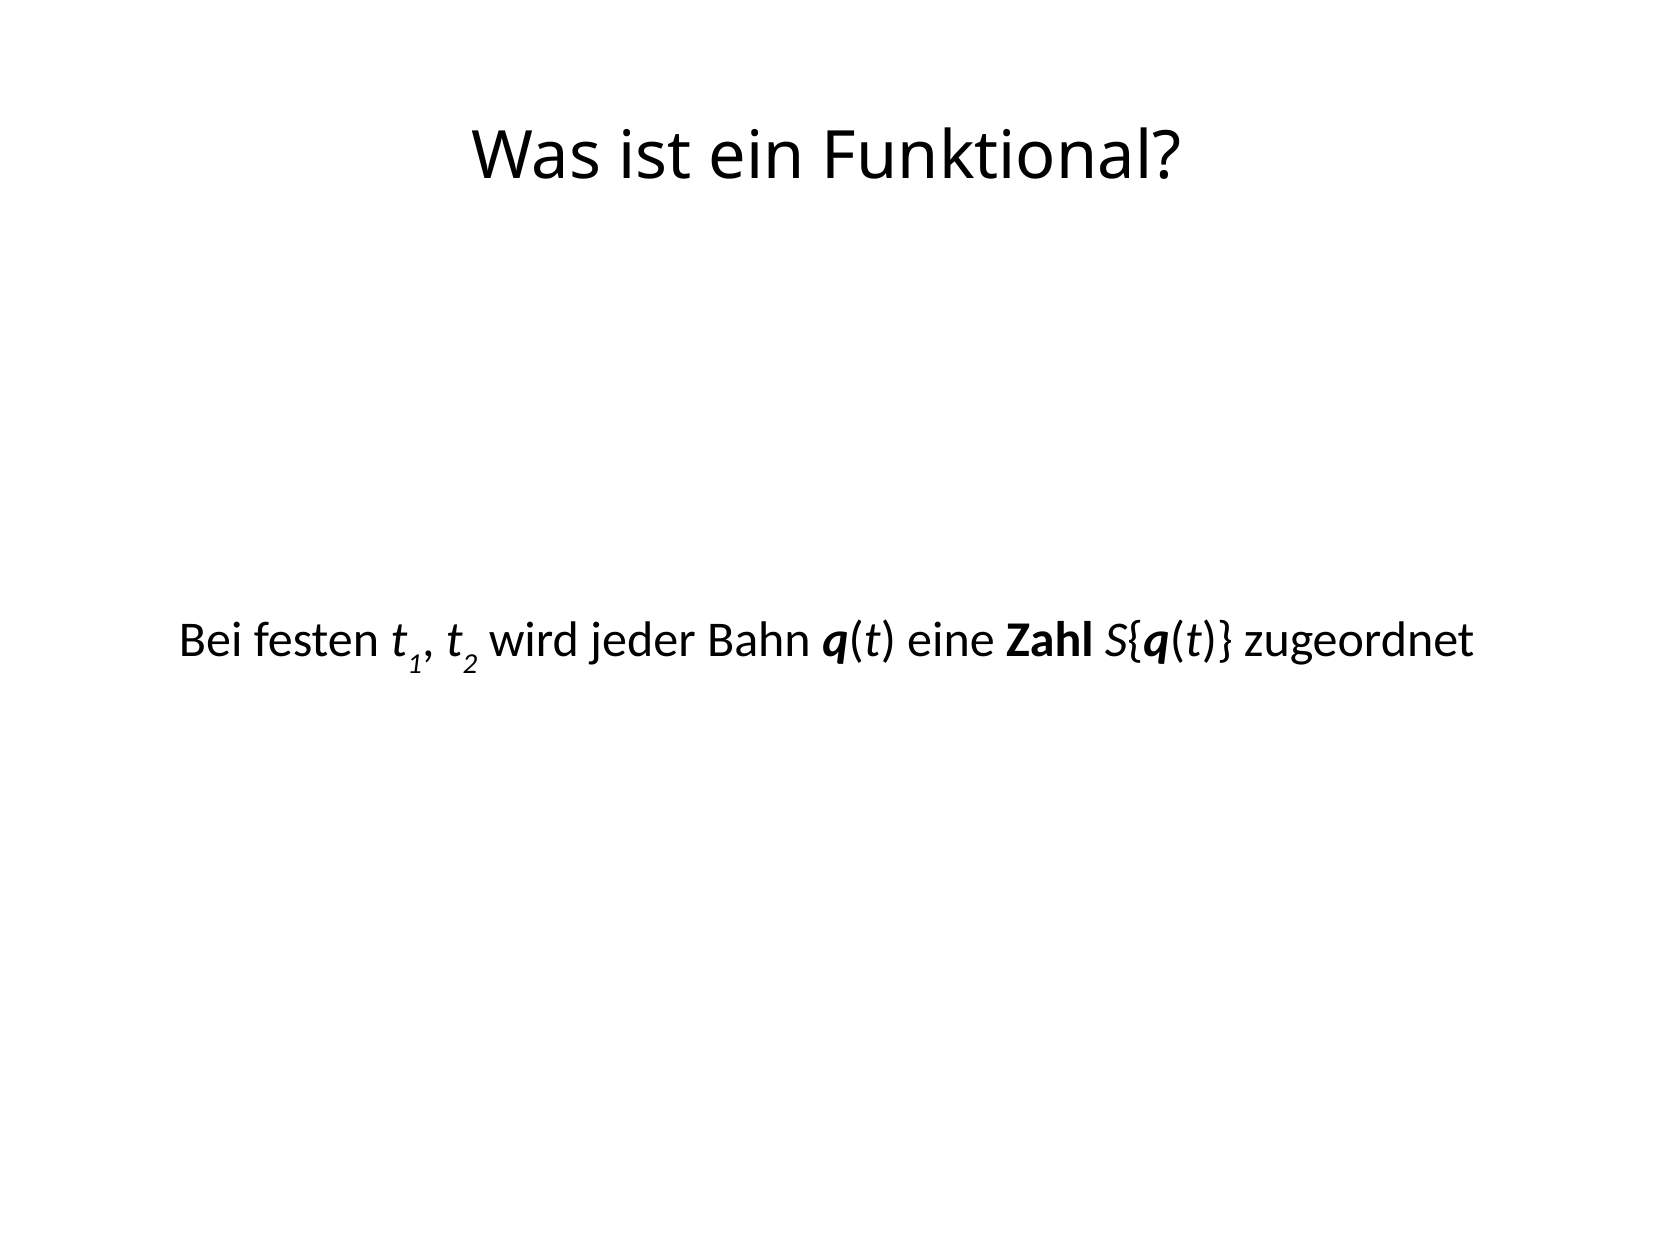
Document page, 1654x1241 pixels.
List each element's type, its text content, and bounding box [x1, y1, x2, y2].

subtitle Bei festen t1, t2 wird jeder Bahn q(t) eine Zahl S{q(t)} zugeordnet [82, 290, 1571, 1010]
title Was ist ein Funktional? [82, 49, 1571, 257]
